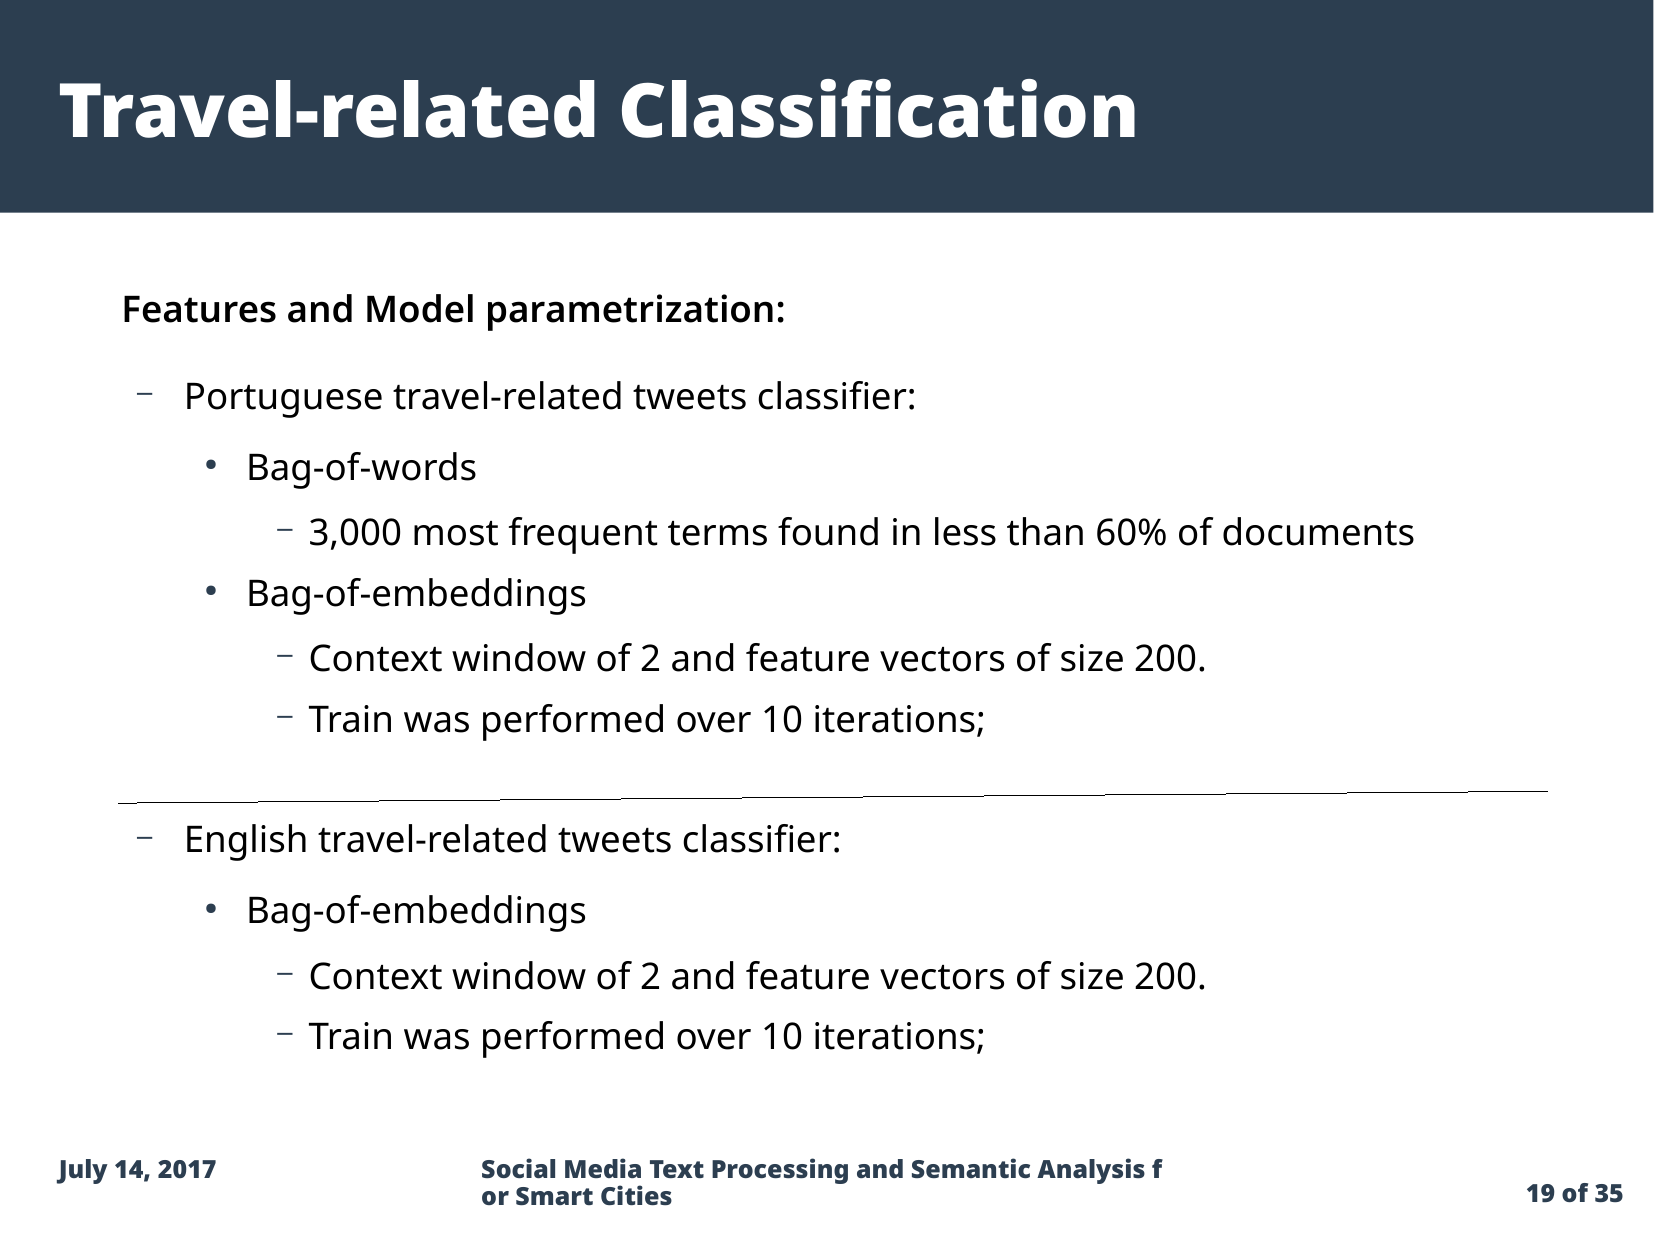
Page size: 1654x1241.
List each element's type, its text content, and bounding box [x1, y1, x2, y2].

list Features and Model parametrization: Portuguese travel-related tweets classifier: Bag-of-words 3,000 most frequent terms found in less than 60% of documents Bag-of-embeddings Context window of 2 and feature vectors of size 200. Train was performed over 10 iterations; English travel-related tweets classifier: Bag-of-embeddings Context window of 2 and feature vectors of size 200. Train was performed over 10 iterations; [59, 283, 1583, 1069]
title Travel-related Classification [59, 29, 1595, 187]
